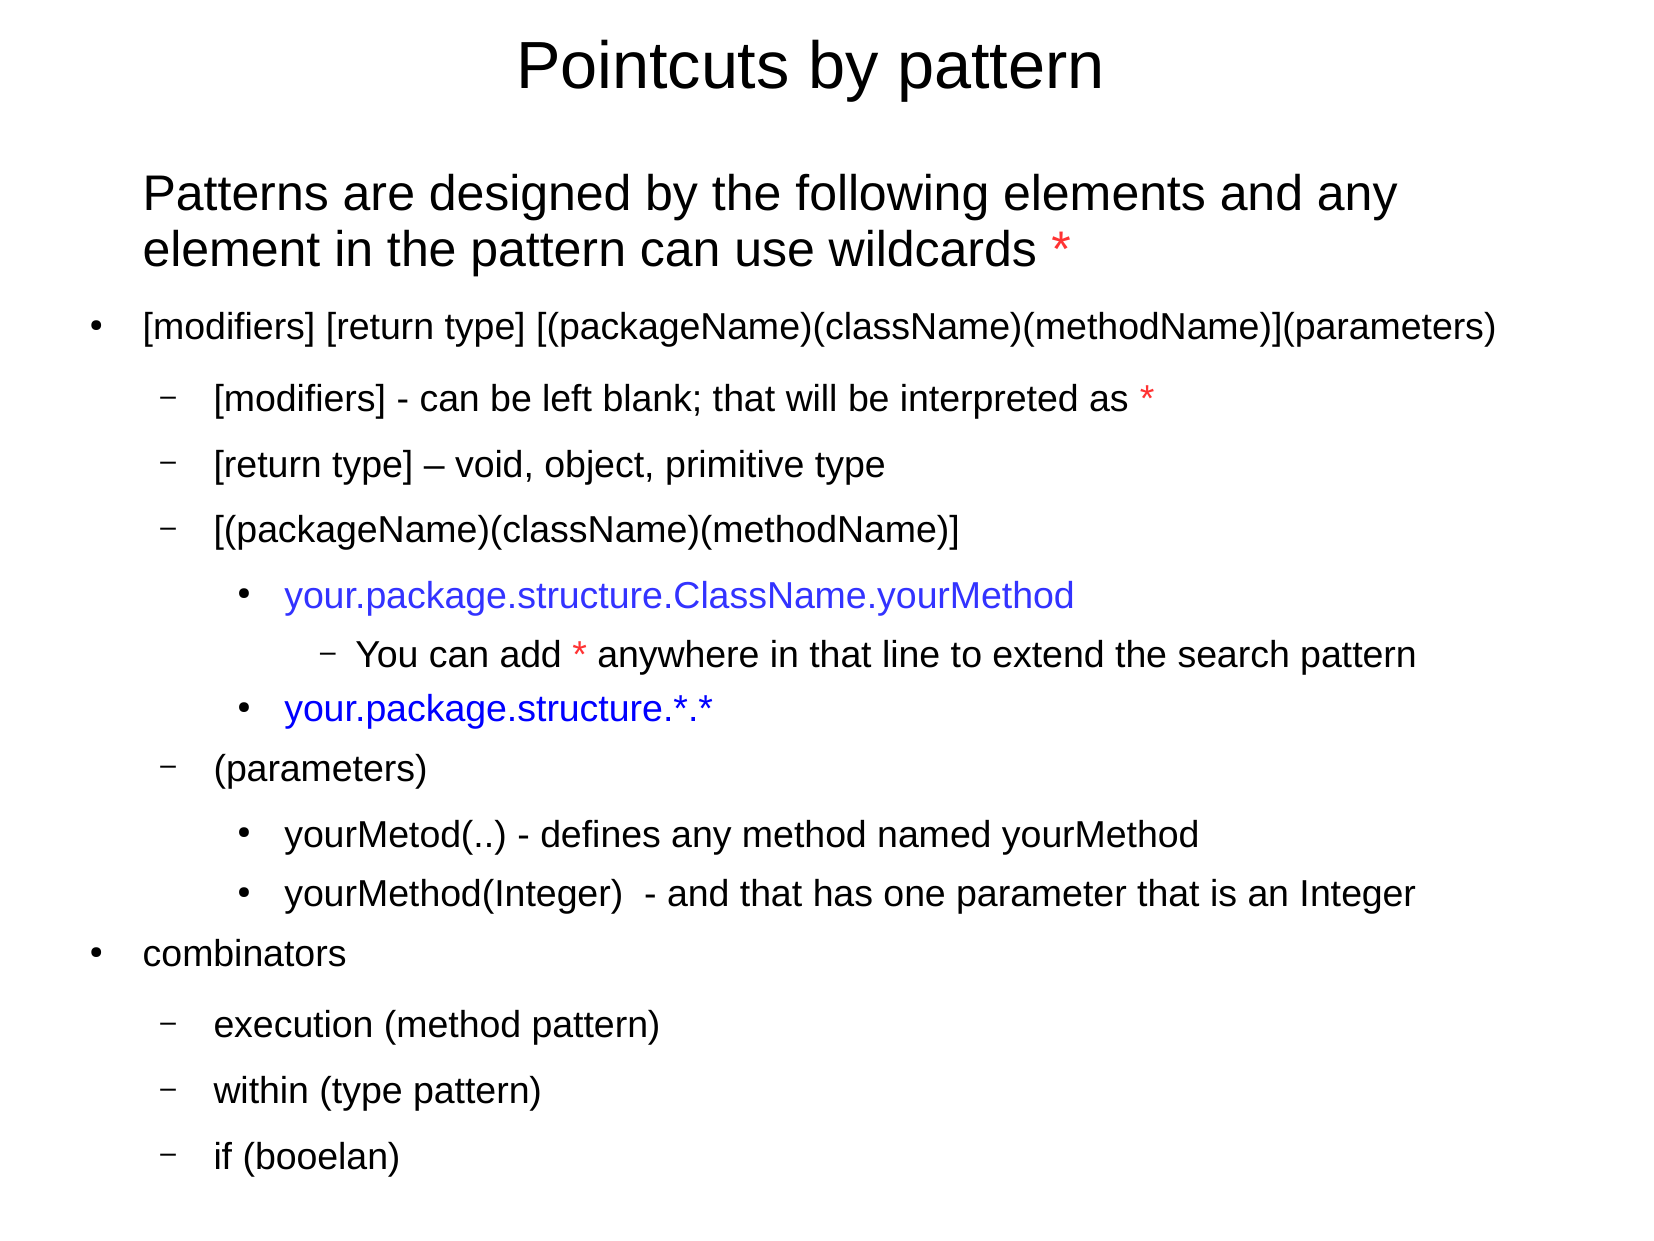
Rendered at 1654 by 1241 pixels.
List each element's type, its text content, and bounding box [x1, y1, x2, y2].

list Patterns are designed by the following elements and any element in the pattern can use wildcards * [modifiers] [return type] [(packageName)(className)(methodName)](parameters) [modifiers] - can be left blank; that will be interpreted as * [return type] – void, object, primitive type [(packageName)(className)(methodName)] your.package.structure.ClassName.yourMethod You can add * anywhere in that line to extend the search pattern your.package.structure.*.* (parameters) yourMetod(..) - defines any method named yourMethod yourMethod(Integer) - and that has one parameter that is an Integer combinators execution (method pattern) within (type pattern) if (booelan) [71, 165, 1561, 1178]
title Pointcuts by pattern [15, 0, 1571, 136]
